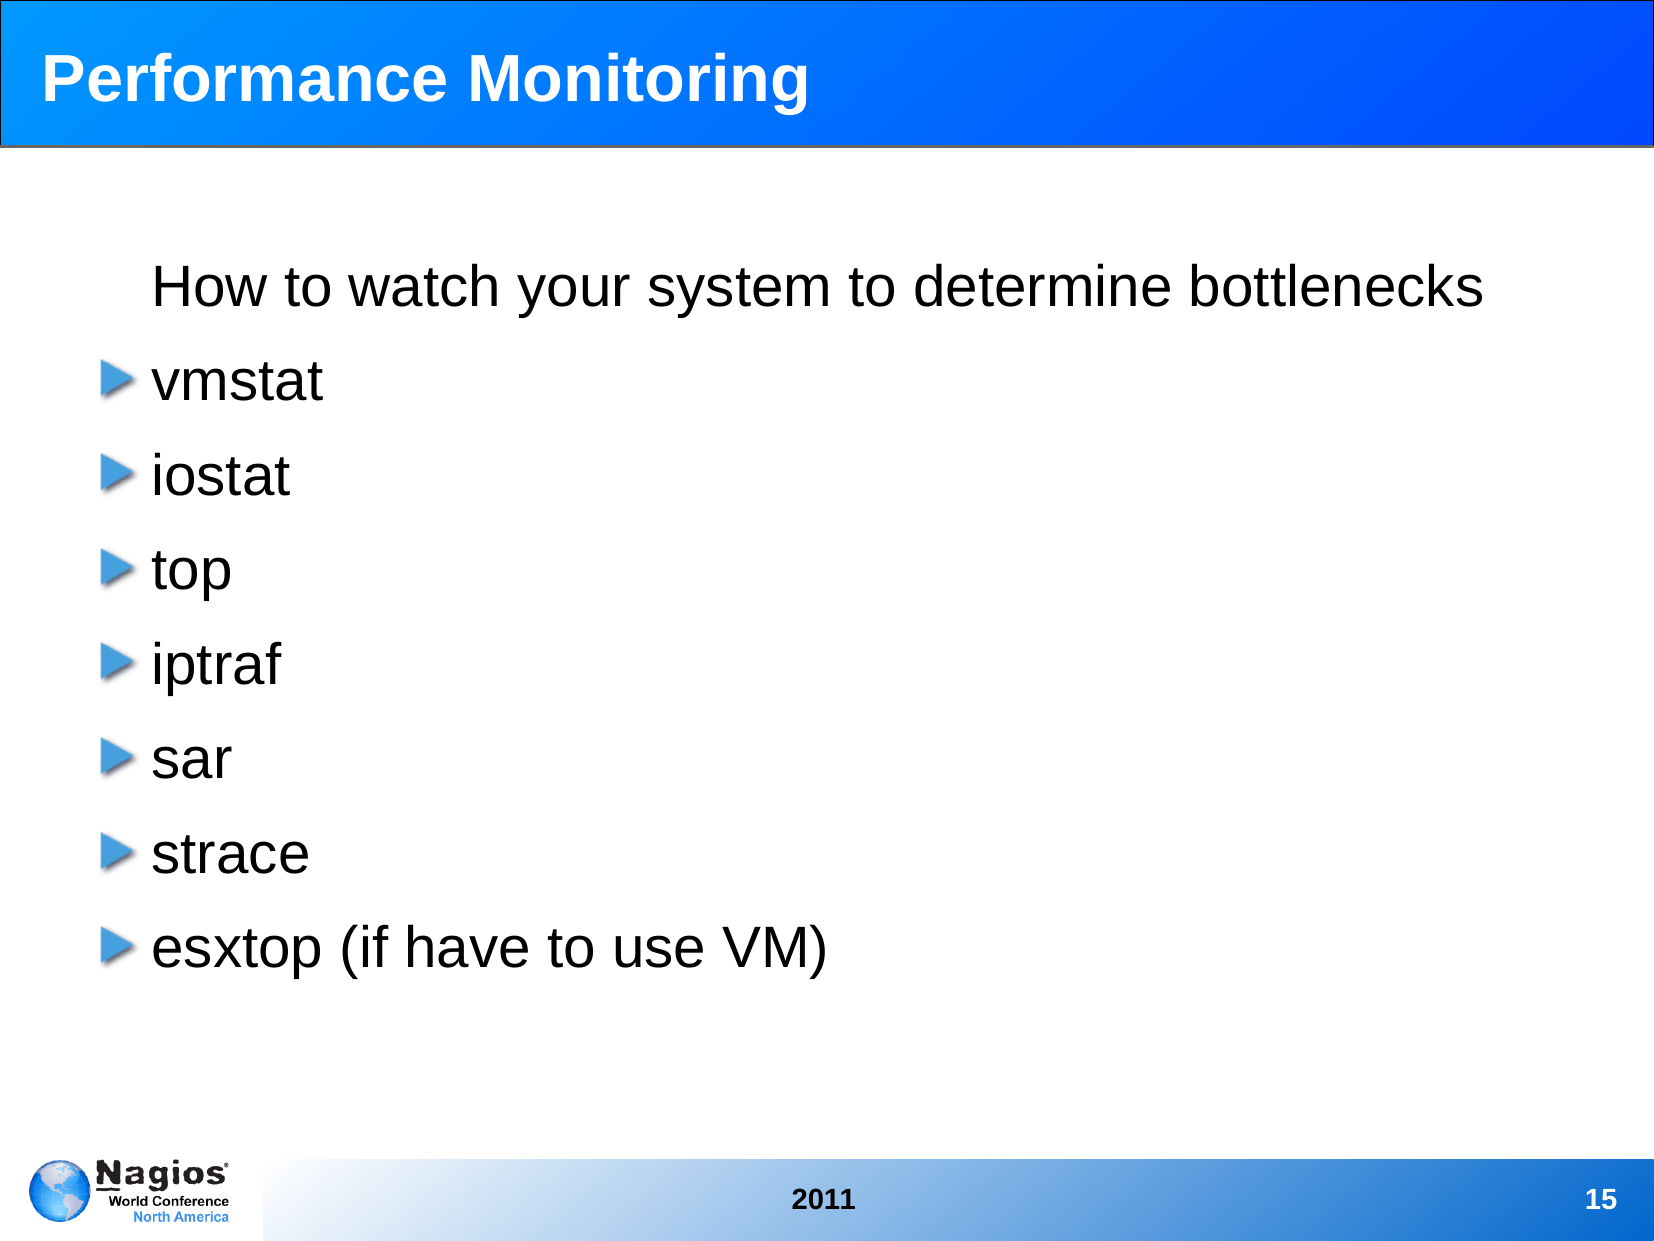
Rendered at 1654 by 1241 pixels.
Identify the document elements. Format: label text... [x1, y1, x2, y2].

title Performance Monitoring [41, 29, 1248, 127]
picture [29, 1159, 229, 1235]
list How to watch your system to determine bottlenecks vmstat iostat top iptraf sar strace esxtop (if have to use VM) [80, 253, 1618, 1072]
